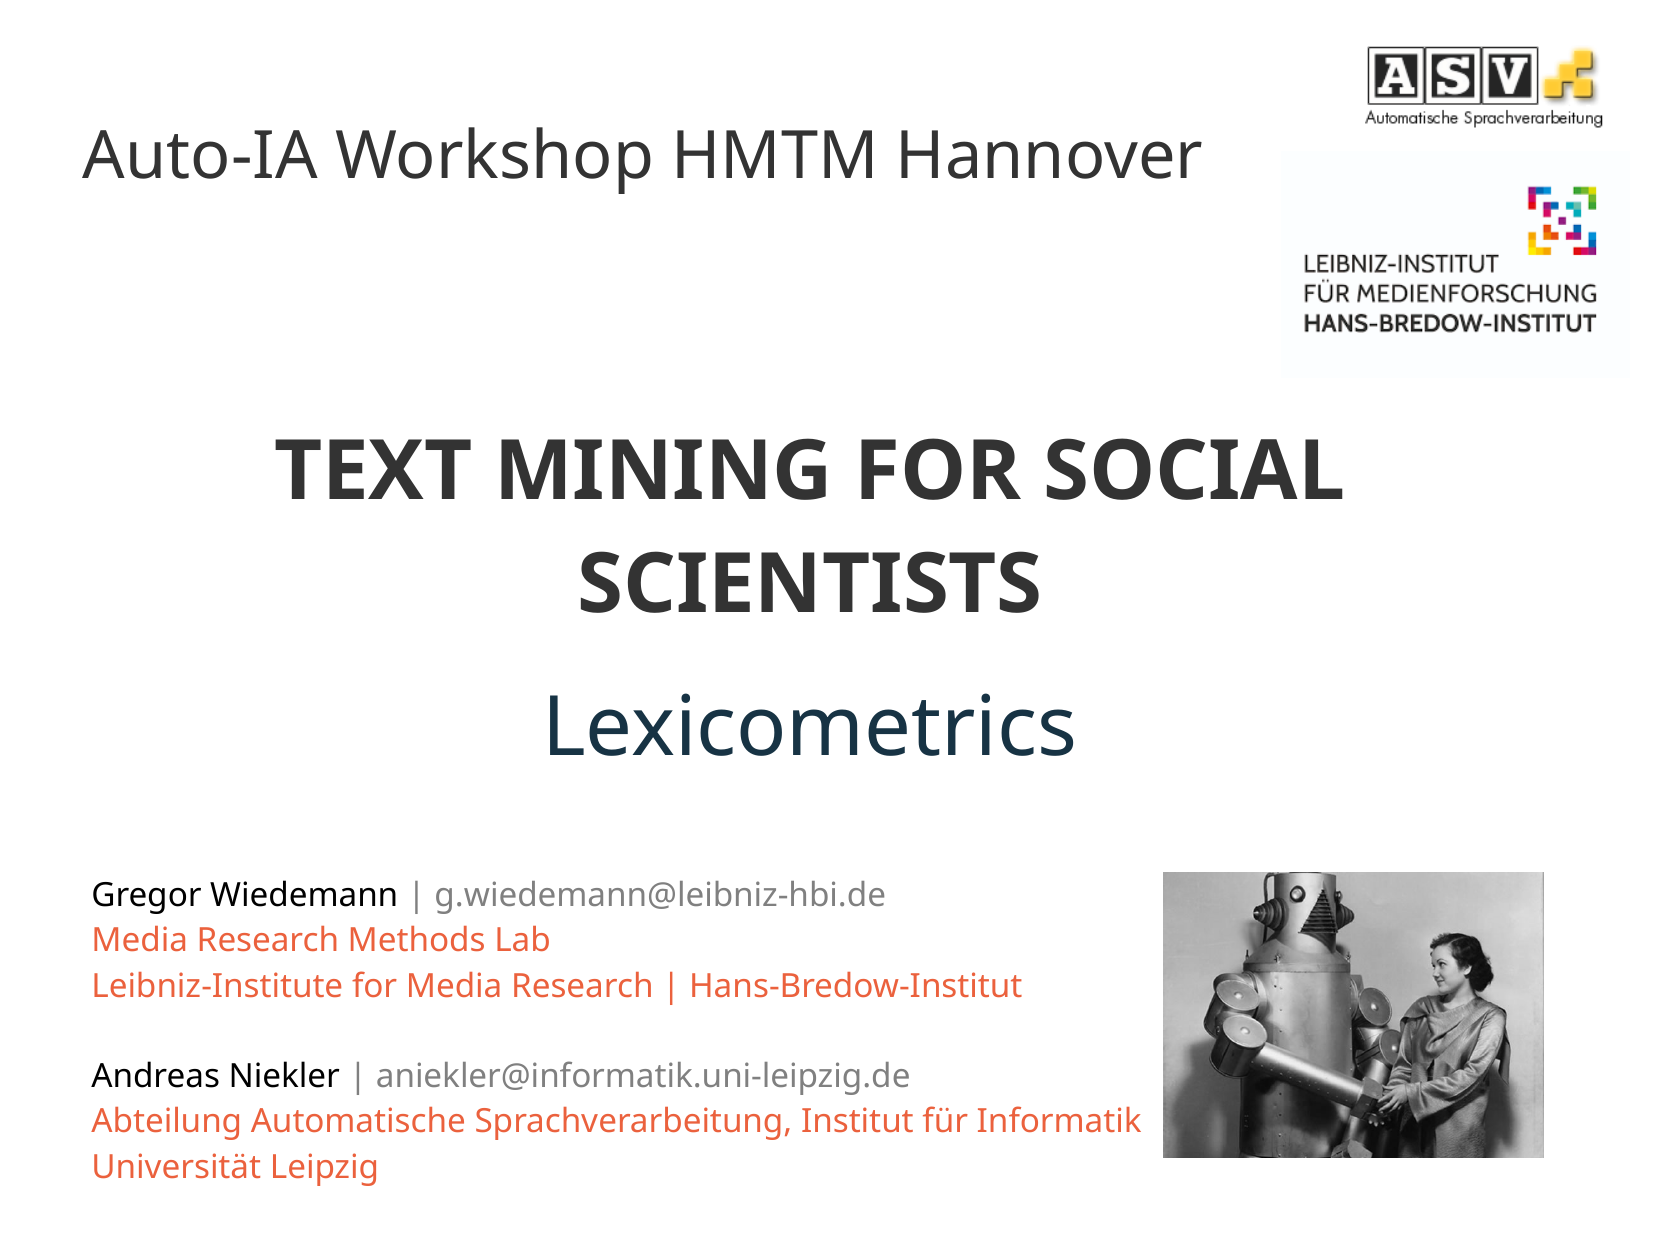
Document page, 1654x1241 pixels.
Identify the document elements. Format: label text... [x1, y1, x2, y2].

picture [1364, 43, 1605, 129]
picture [1164, 872, 1544, 1158]
picture [1281, 151, 1630, 378]
title Auto-IA Workshop HMTM Hannover [82, 49, 1347, 257]
text_box Gregor Wiedemann | g.wiedemann@leibniz-hbi.de Media Research Methods Lab Leibniz-Institute for Media Research | Hans-Bredow-Institut Andreas Niekler | aniekler@informatik.uni-leipzig.de Abteilung Automatische Sprachverarbeitung, Institut für Informatik Universität Leipzig [76, 863, 1164, 1182]
list TEXT MINING FOR SOCIAL SCIENTISTS Lexicometrics [82, 290, 1538, 872]
